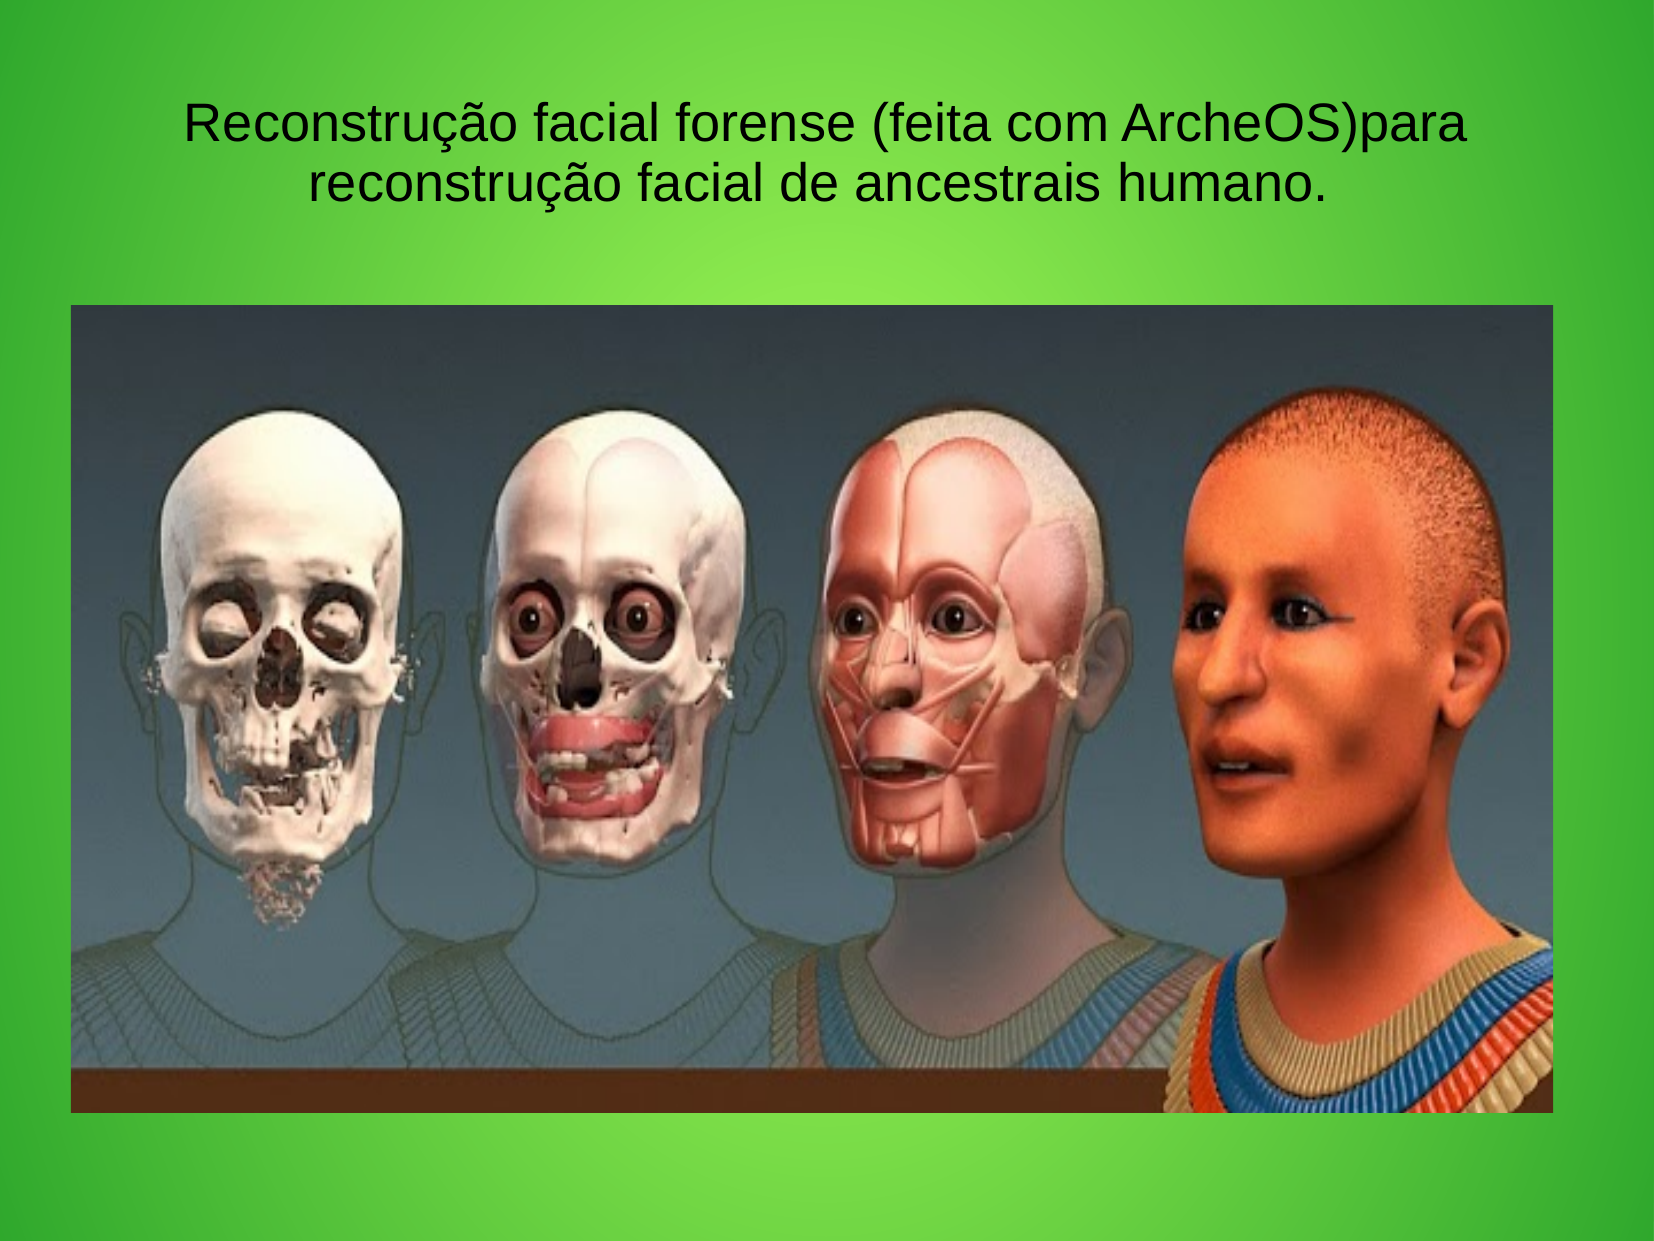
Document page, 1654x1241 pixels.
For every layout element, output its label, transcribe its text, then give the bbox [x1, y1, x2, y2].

picture [70, 305, 1554, 1113]
title Reconstrução facial forense (feita com ArcheOS)para reconstrução facial de ancestrais humano. [82, 49, 1571, 257]
